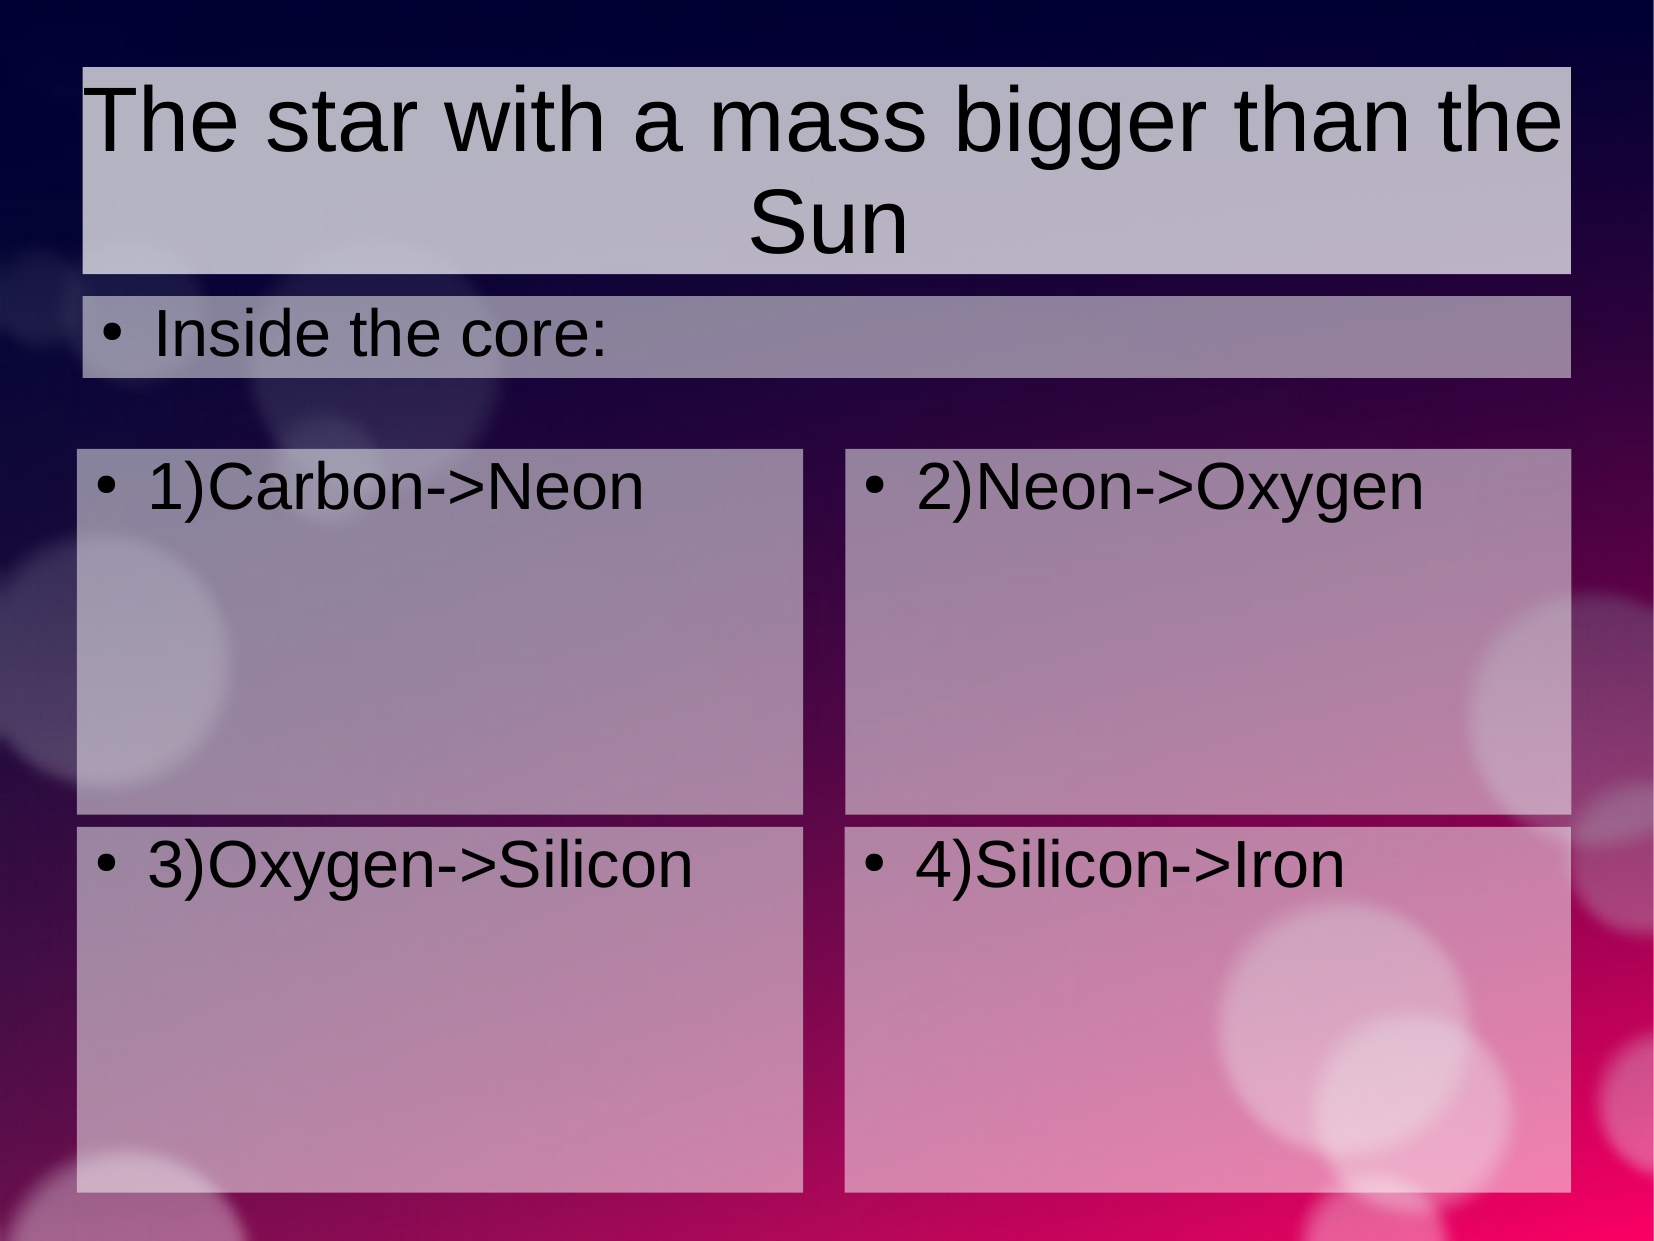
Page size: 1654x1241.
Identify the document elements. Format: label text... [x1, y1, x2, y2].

list 1)Carbon->Neon [76, 448, 804, 815]
list 3)Oxygen->Silicon [76, 826, 804, 1193]
picture [0, 0, 1654, 1241]
list 2)Neon->Oxygen [845, 448, 1572, 815]
list Inside the core: [82, 296, 1571, 378]
title The star with a mass bigger than the Sun [82, 67, 1571, 275]
list 4)Silicon->Iron [844, 826, 1571, 1193]
